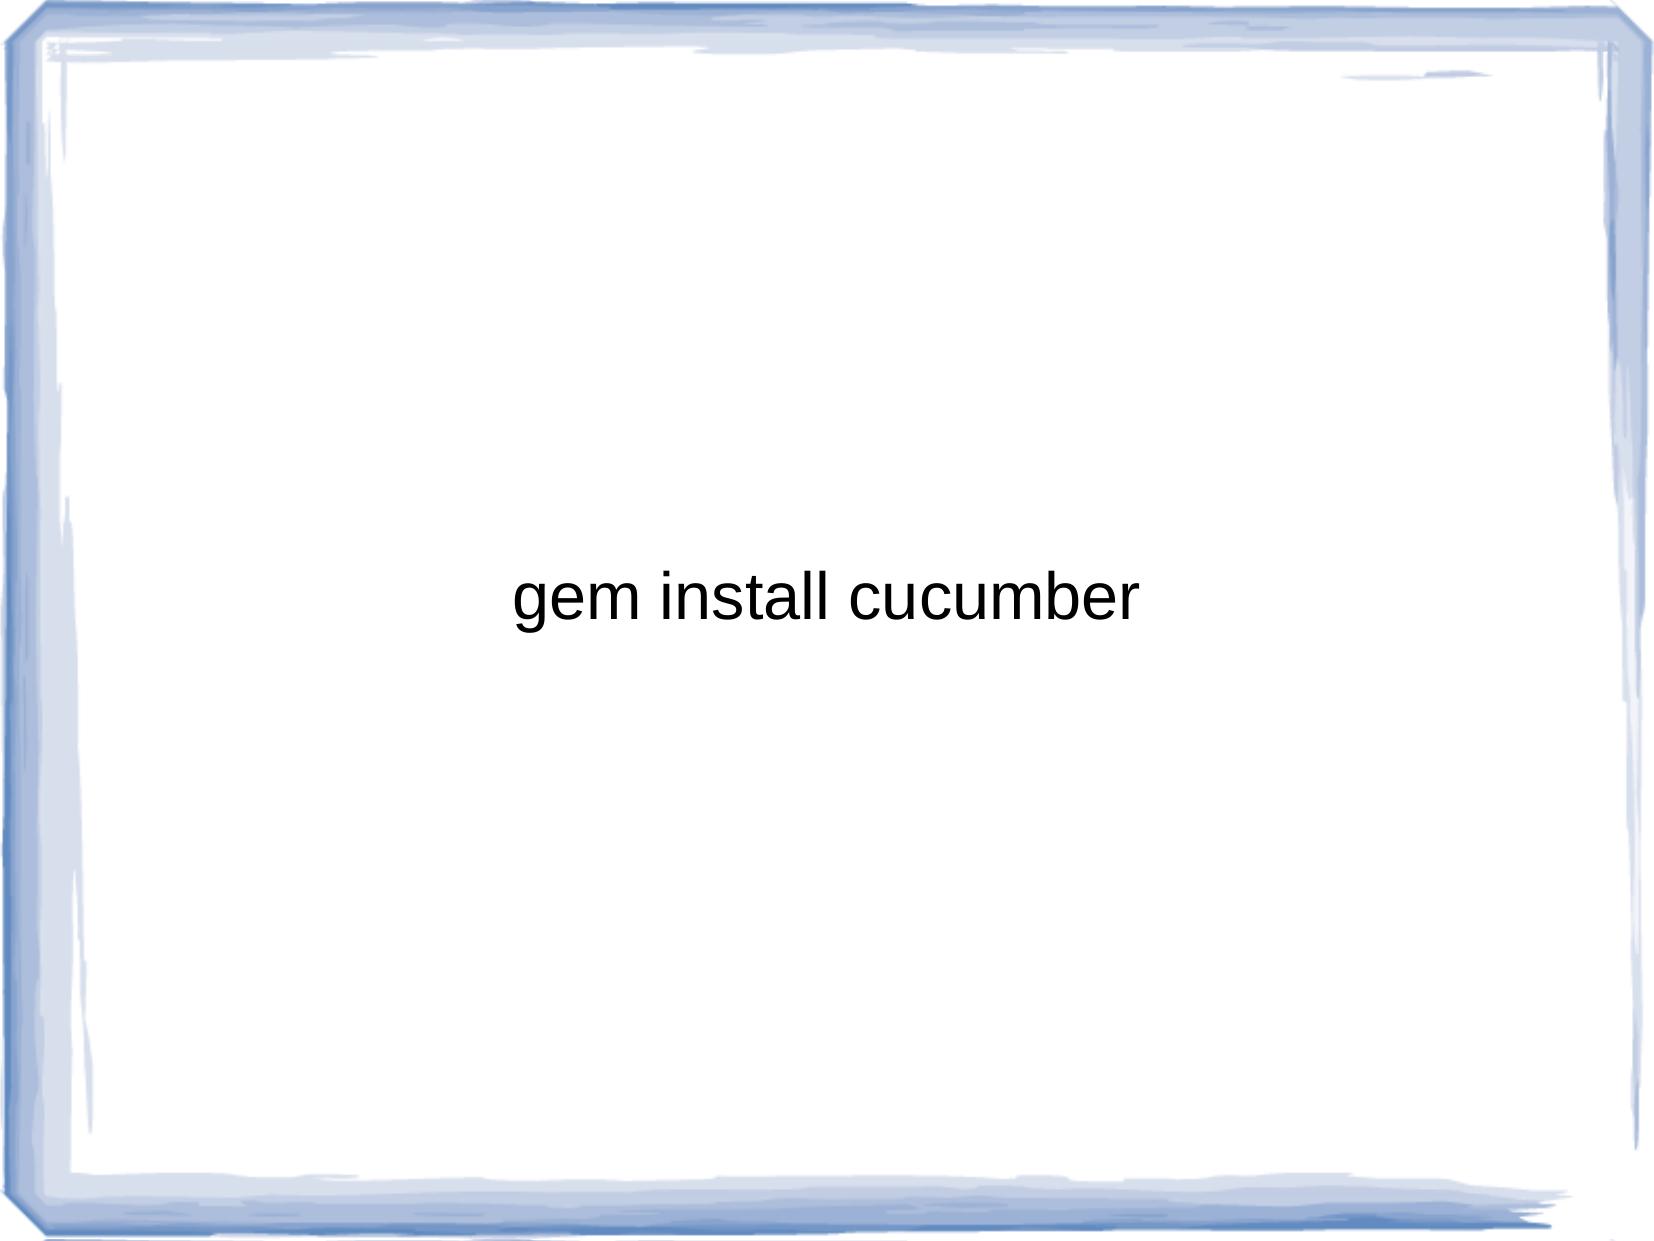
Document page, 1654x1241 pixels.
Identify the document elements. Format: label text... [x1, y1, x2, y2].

picture [0, 0, 1654, 1241]
subtitle gem install cucumber [82, 56, 1571, 1136]
